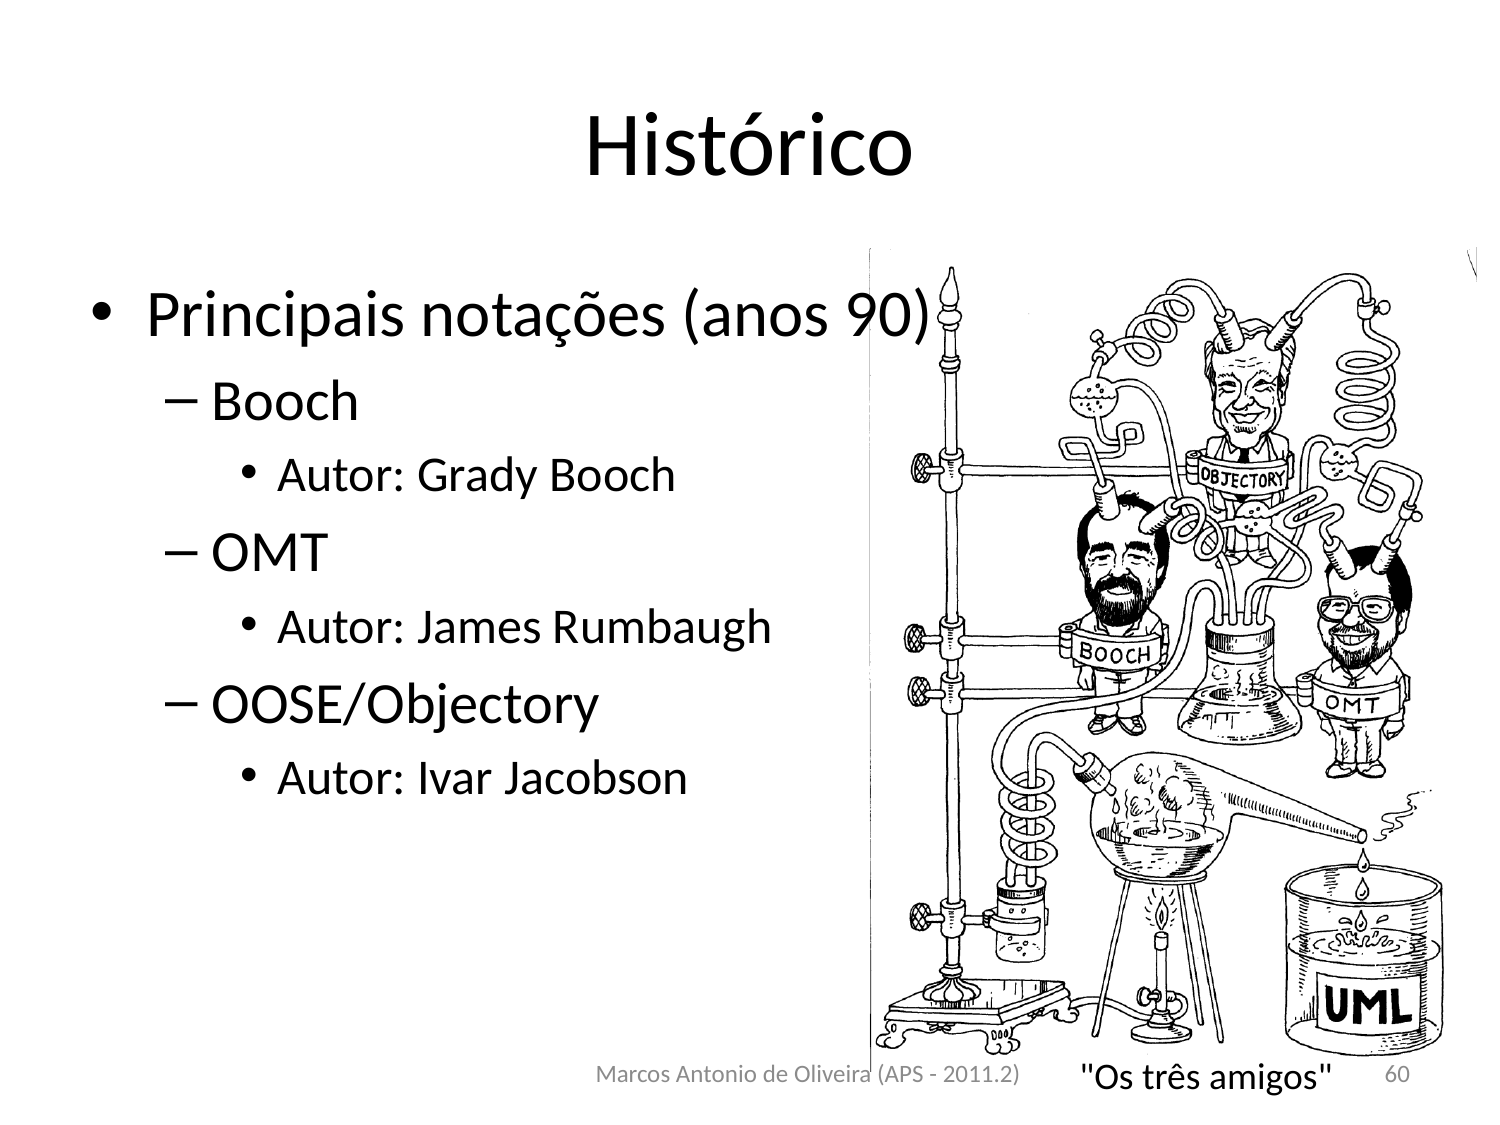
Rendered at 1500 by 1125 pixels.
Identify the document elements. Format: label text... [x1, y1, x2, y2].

picture [867, 247, 1477, 1072]
text_box "Os três amigos" [1064, 1044, 1348, 1105]
footer Marcos Antonio de Oliveira (APS - 2011.2) [512, 1042, 1105, 1103]
slide_number <número> [1105, 1042, 1425, 1103]
list Principais notações (anos 90) Booch Autor: Grady Booch OMT Autor: James Rumbaugh OOSE/Objectory Autor: Ivar Jacobson [75, 262, 1425, 1005]
title Histórico [75, 45, 1425, 233]
